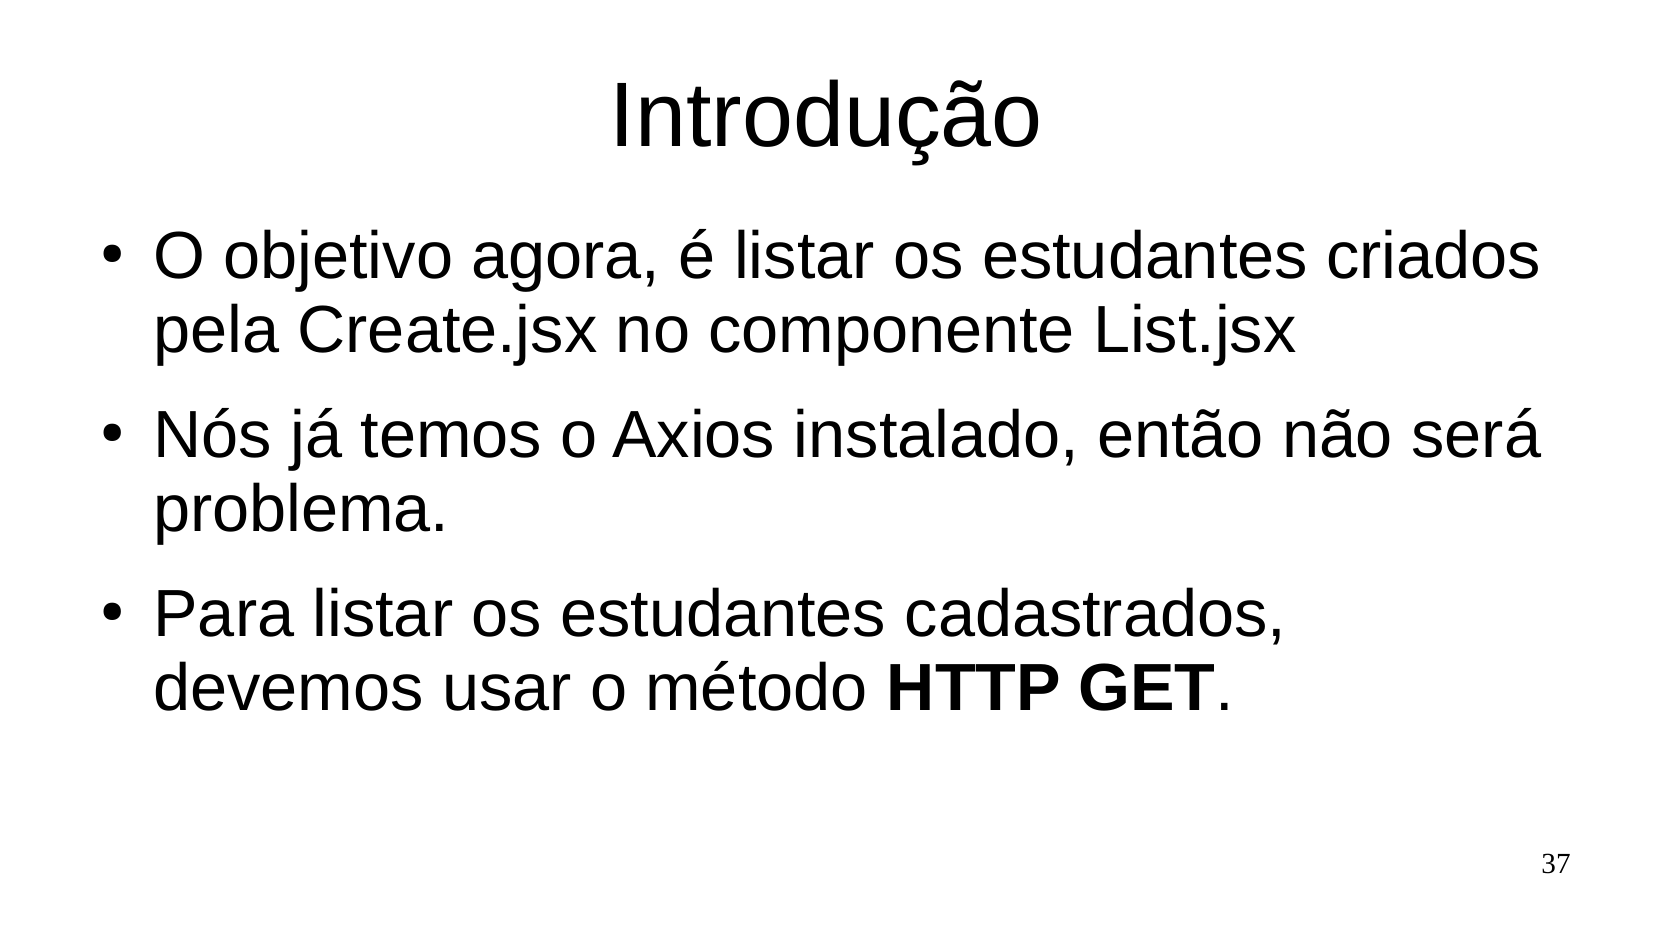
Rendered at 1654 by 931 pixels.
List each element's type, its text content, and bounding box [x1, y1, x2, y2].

list O objetivo agora, é listar os estudantes criados pela Create.jsx no componente List.jsx Nós já temos o Axios instalado, então não será problema. Para listar os estudantes cadastrados, devemos usar o método HTTP GET. [82, 217, 1571, 758]
title Introdução [82, 37, 1571, 193]
